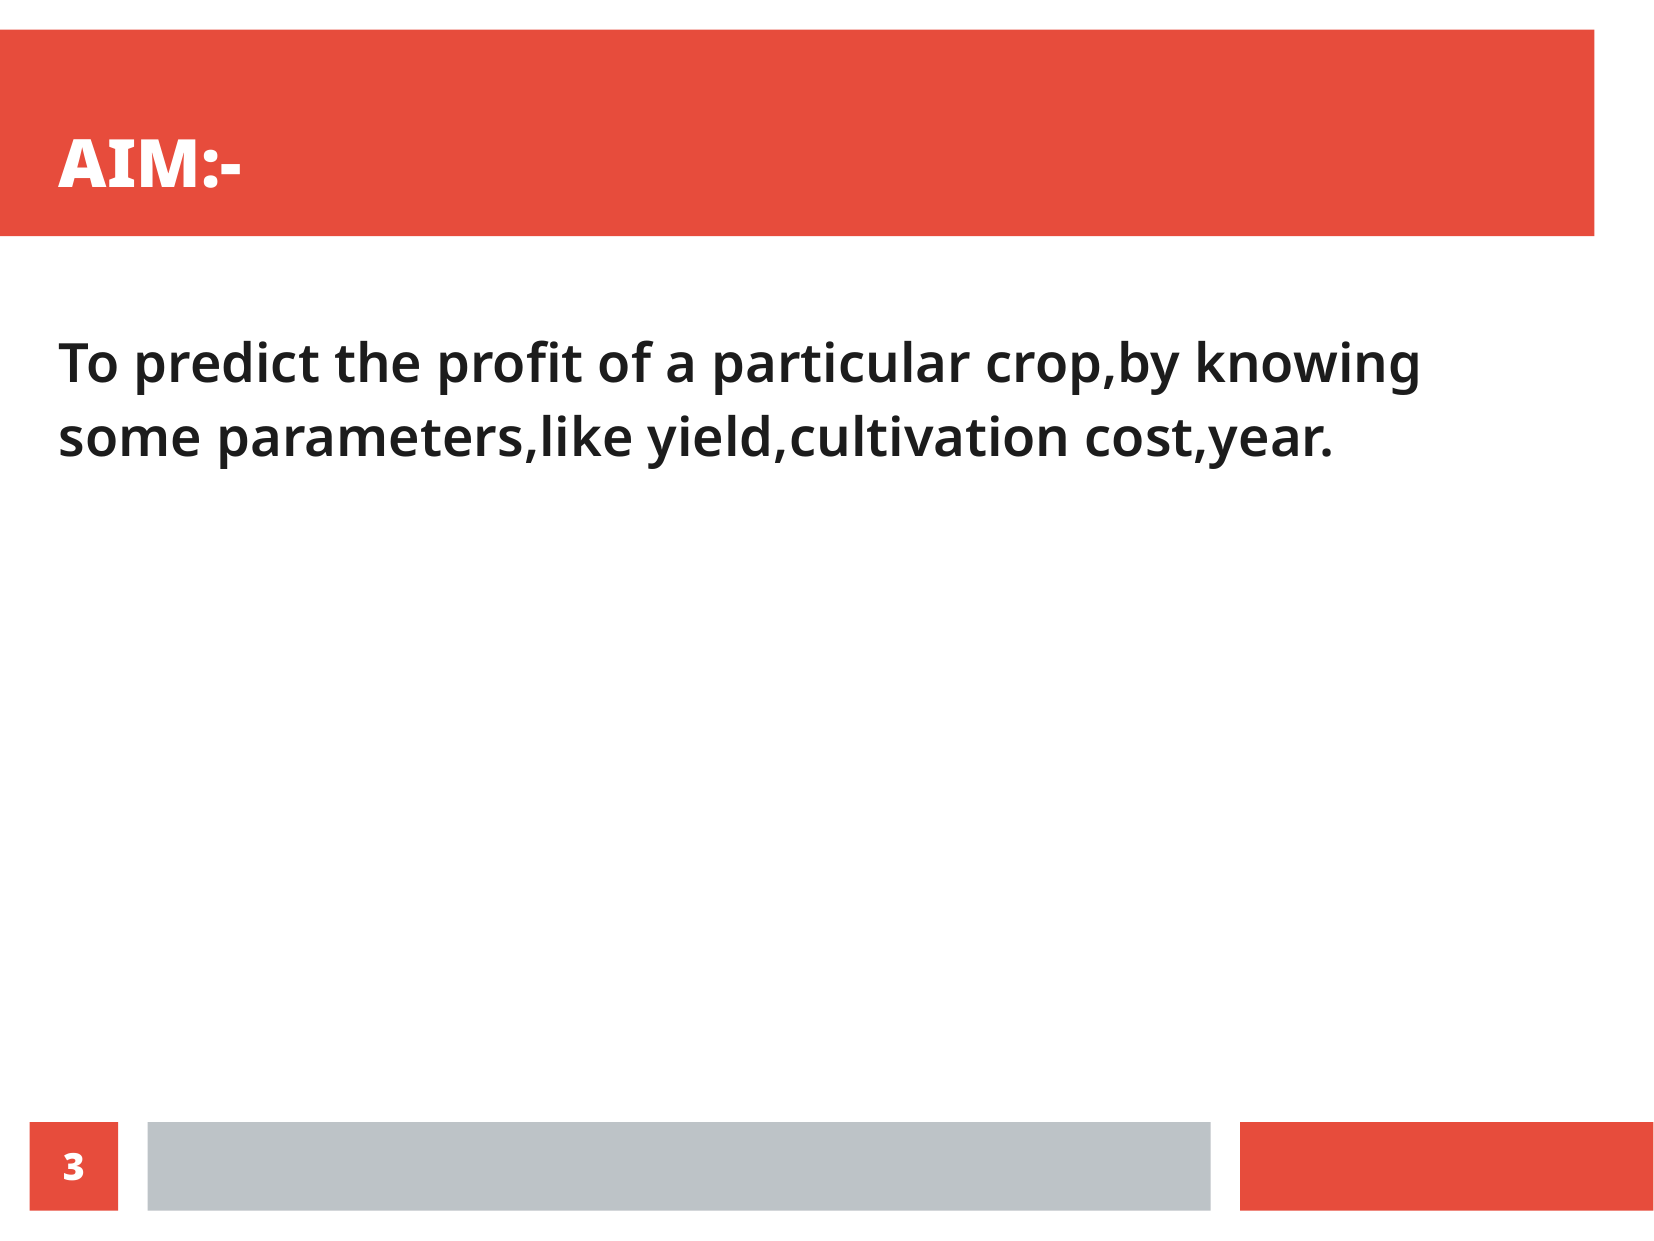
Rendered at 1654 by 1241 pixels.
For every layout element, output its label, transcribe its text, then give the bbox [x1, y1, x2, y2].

title AIM:- [59, 59, 1595, 207]
list To predict the profit of a particular crop,by knowing some parameters,like yield,cultivation cost,year. [59, 324, 1565, 1093]
